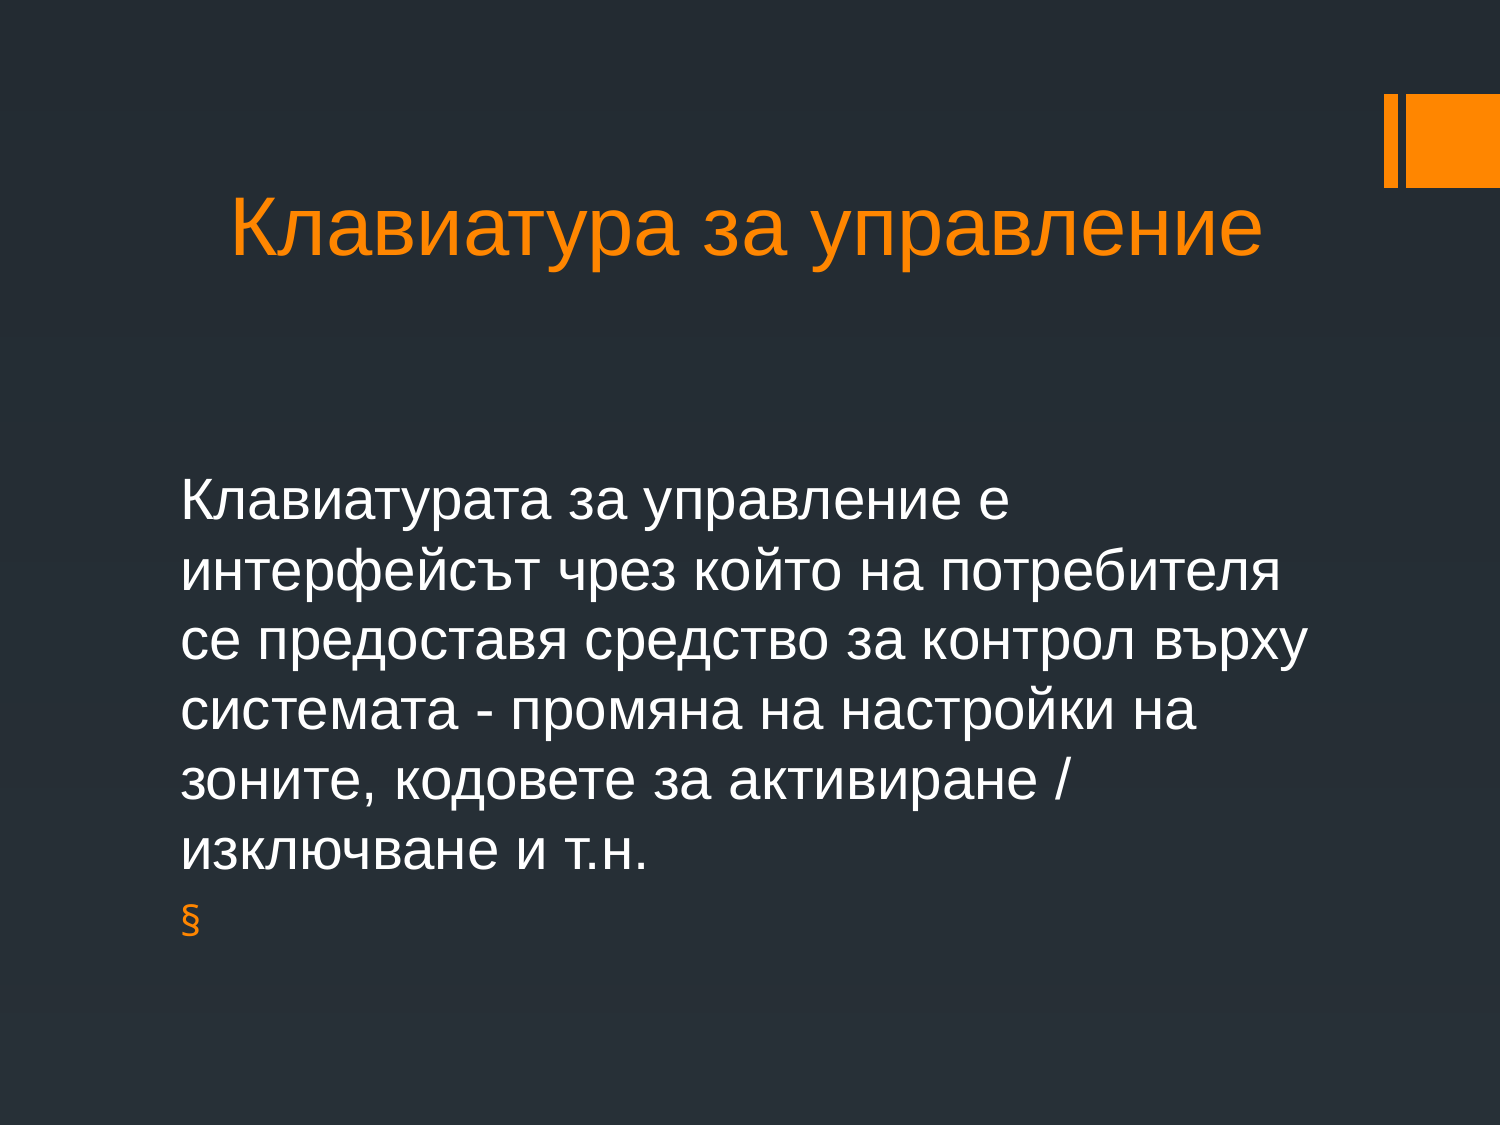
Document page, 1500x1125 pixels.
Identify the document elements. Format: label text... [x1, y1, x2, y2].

title Клавиатура за управление [147, 90, 1348, 280]
list Клавиатурата за управление е интерфейсът чрез който на потребителя се предоставя средство за контрол върху системата - промяна на настройки на зоните, кодовете за активиране / изключване и т.н. [150, 454, 1351, 1036]
